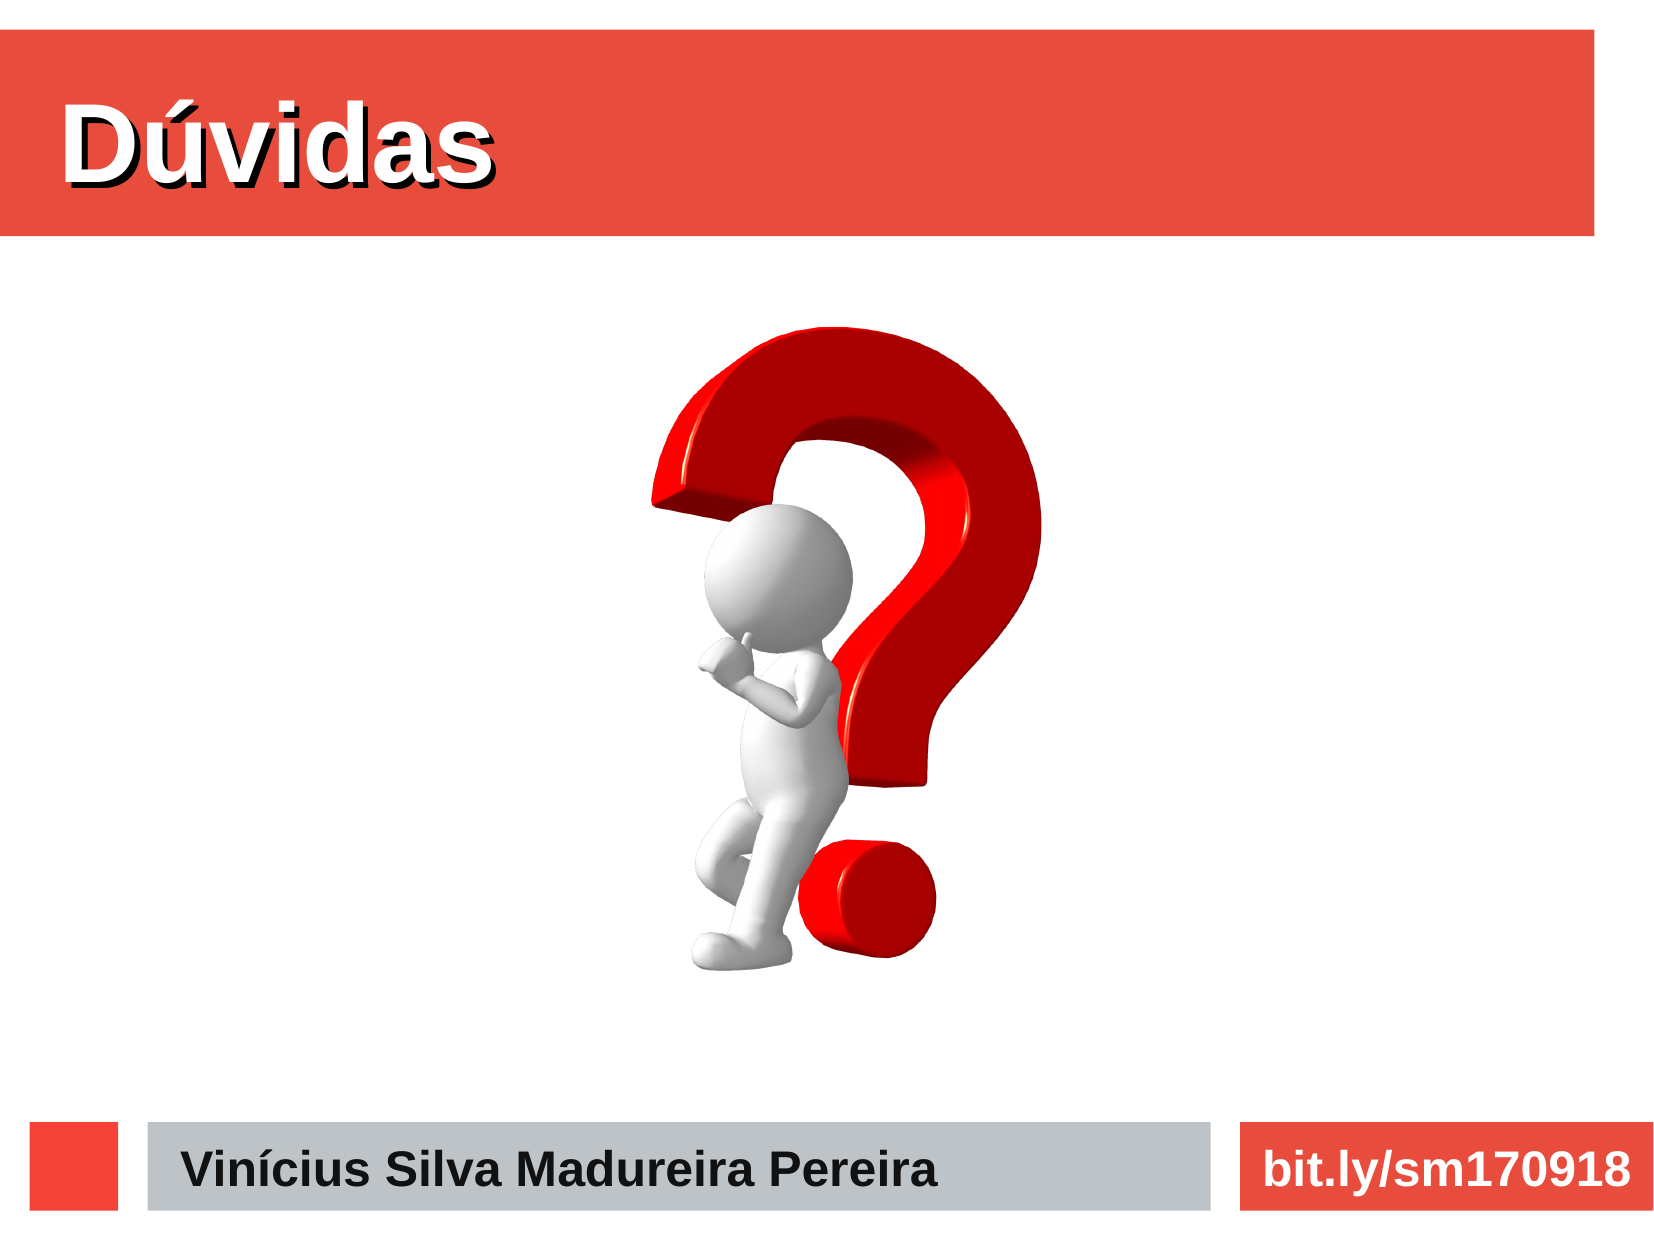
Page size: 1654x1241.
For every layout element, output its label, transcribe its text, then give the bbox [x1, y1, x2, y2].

picture [494, 315, 1159, 981]
text_box bit.ly/sm170918 [1228, 1133, 1654, 1205]
title Dúvidas [59, 59, 1595, 207]
text_box Vinícius Silva Madureira Pereira [165, 1133, 1170, 1205]
